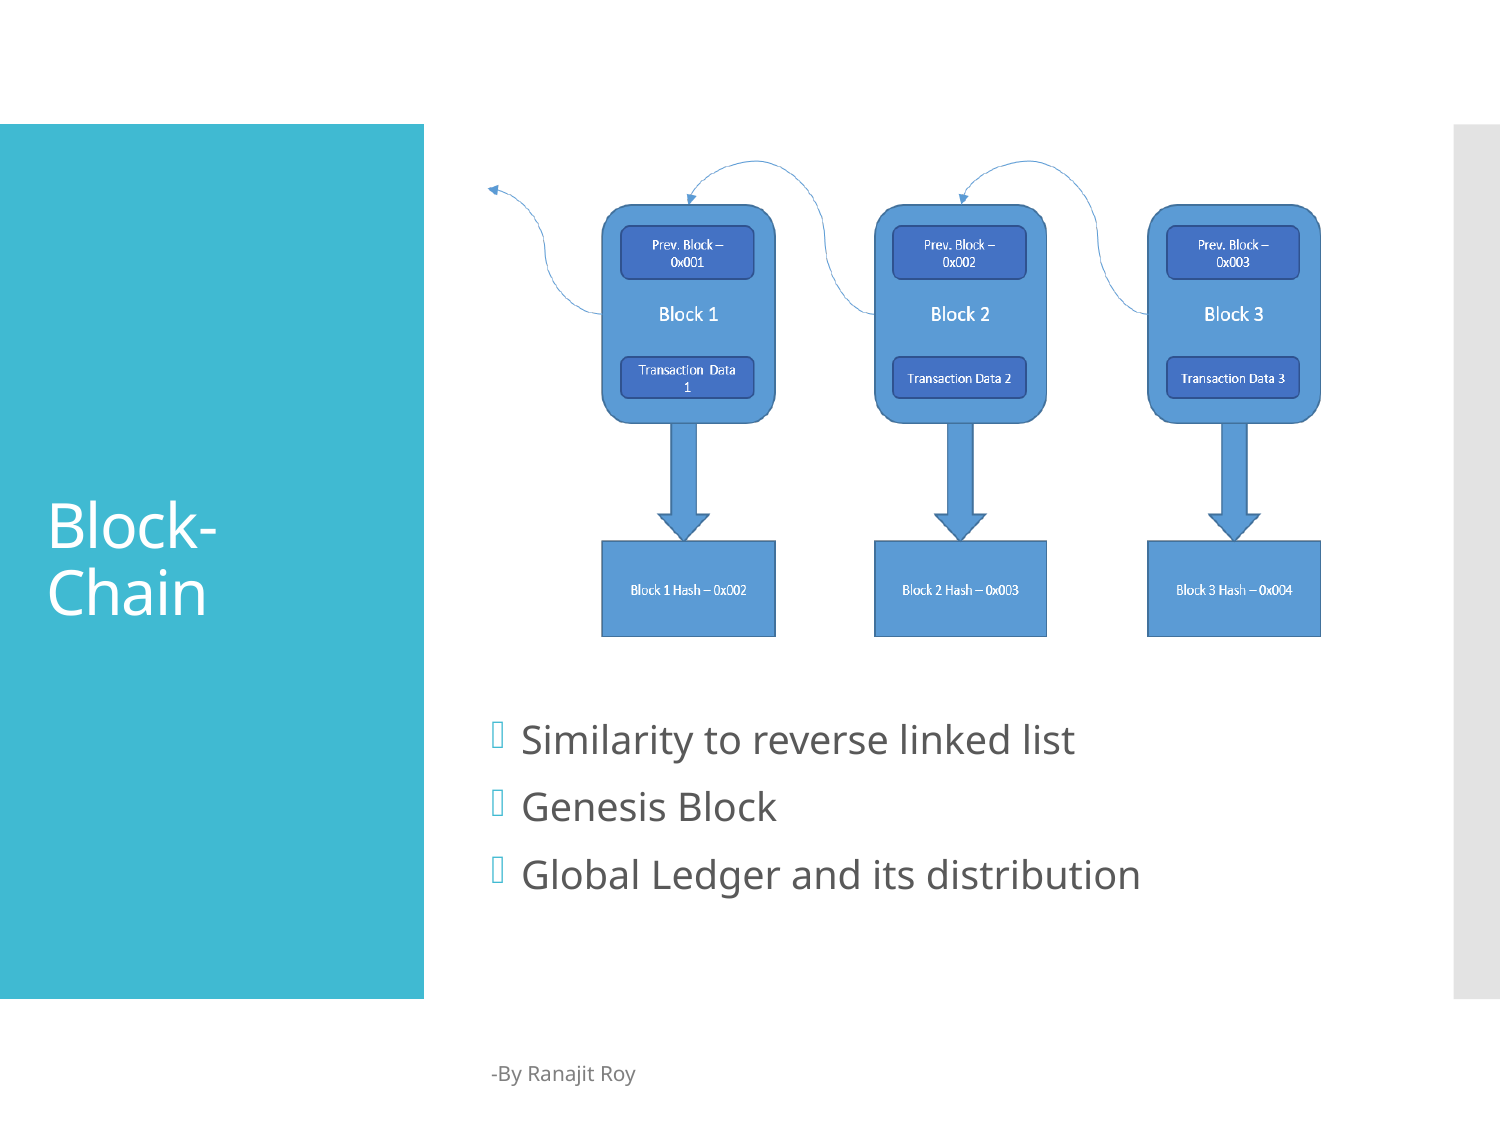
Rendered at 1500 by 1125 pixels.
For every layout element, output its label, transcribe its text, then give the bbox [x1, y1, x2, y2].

text_box -By Ranajit Roy [476, 1042, 1204, 1103]
picture [476, 160, 1321, 637]
title Block-Chain [31, 184, 394, 940]
list Similarity to reverse linked list Genesis Block Global Ledger and its distribution [476, 636, 1377, 982]
